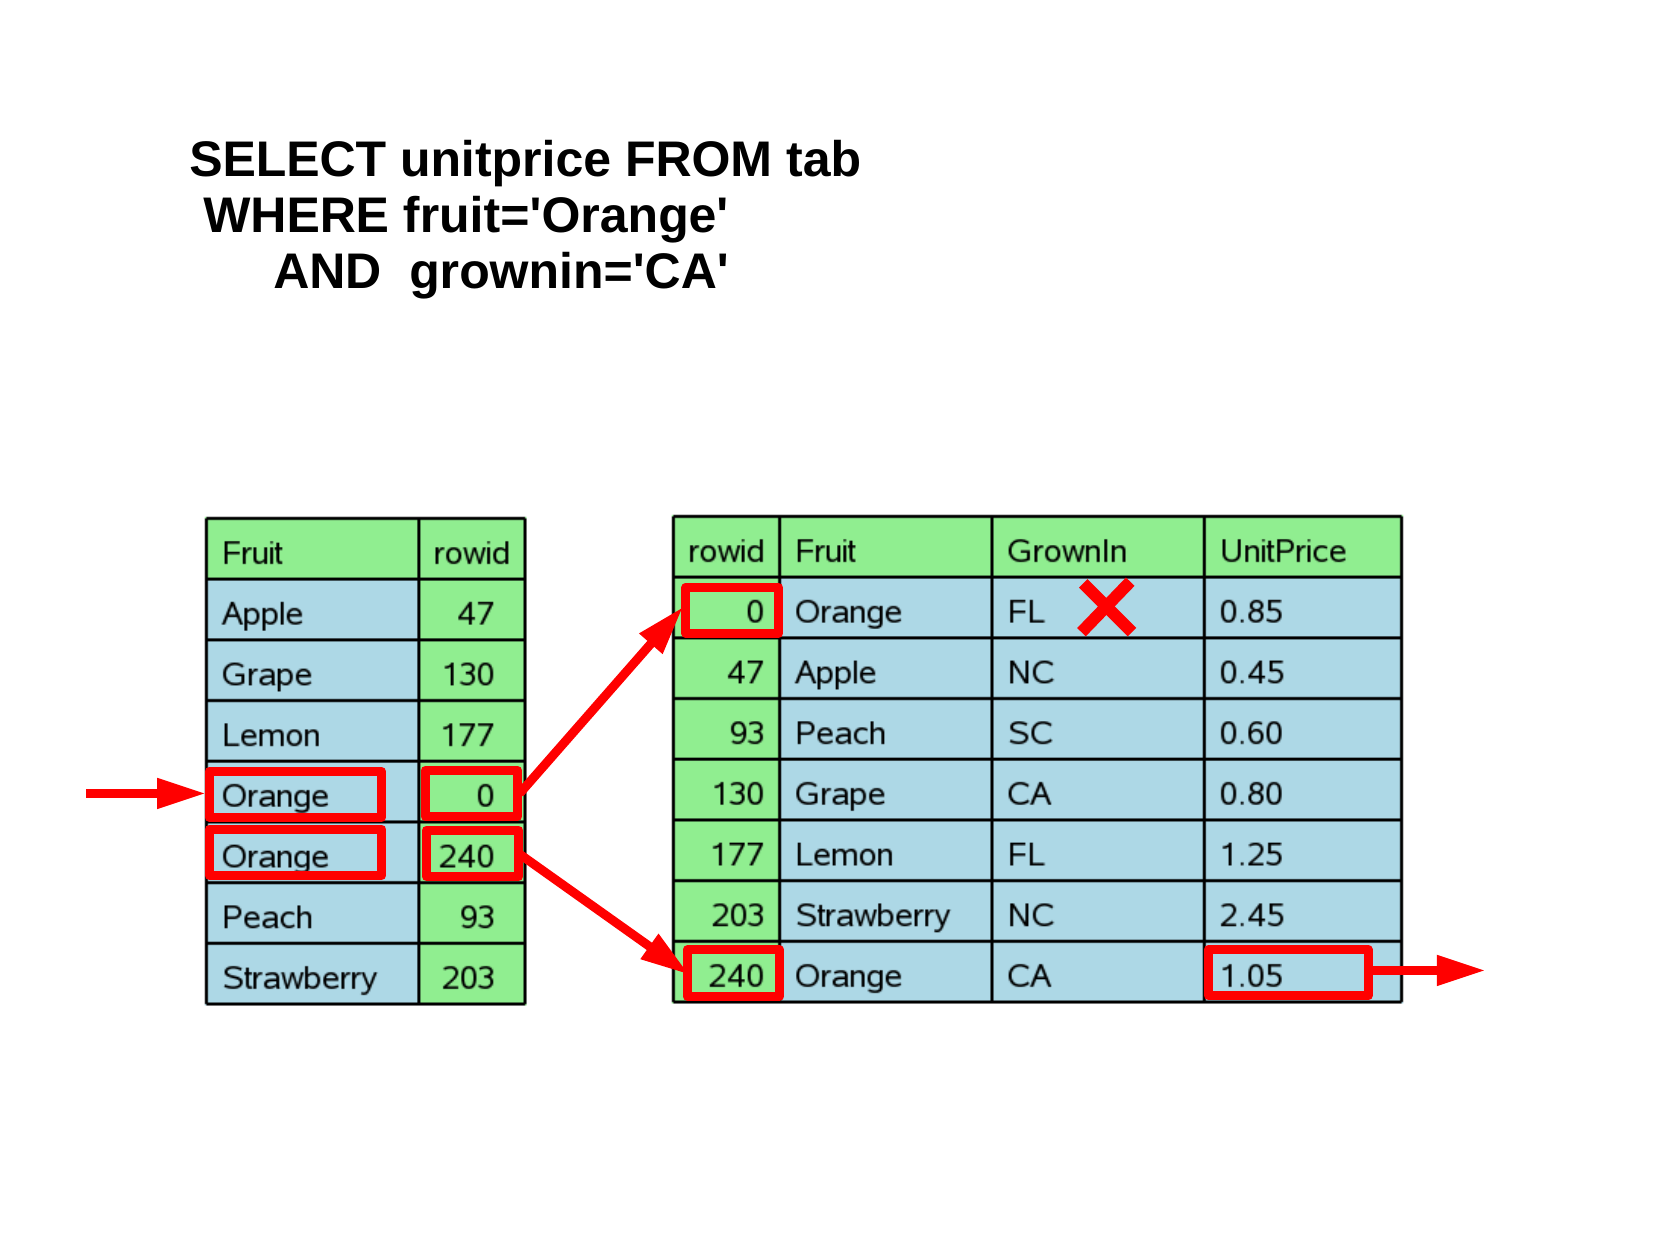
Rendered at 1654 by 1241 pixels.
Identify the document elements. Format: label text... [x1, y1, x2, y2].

picture [657, 500, 1417, 1019]
text_box SELECT unitprice FROM tab WHERE fruit='Orange' AND grownin='CA' [174, 124, 877, 312]
picture [1213, 954, 1364, 991]
picture [692, 954, 775, 992]
picture [190, 502, 542, 1021]
picture [430, 775, 513, 812]
picture [431, 835, 514, 872]
picture [690, 592, 774, 629]
picture [214, 776, 377, 813]
